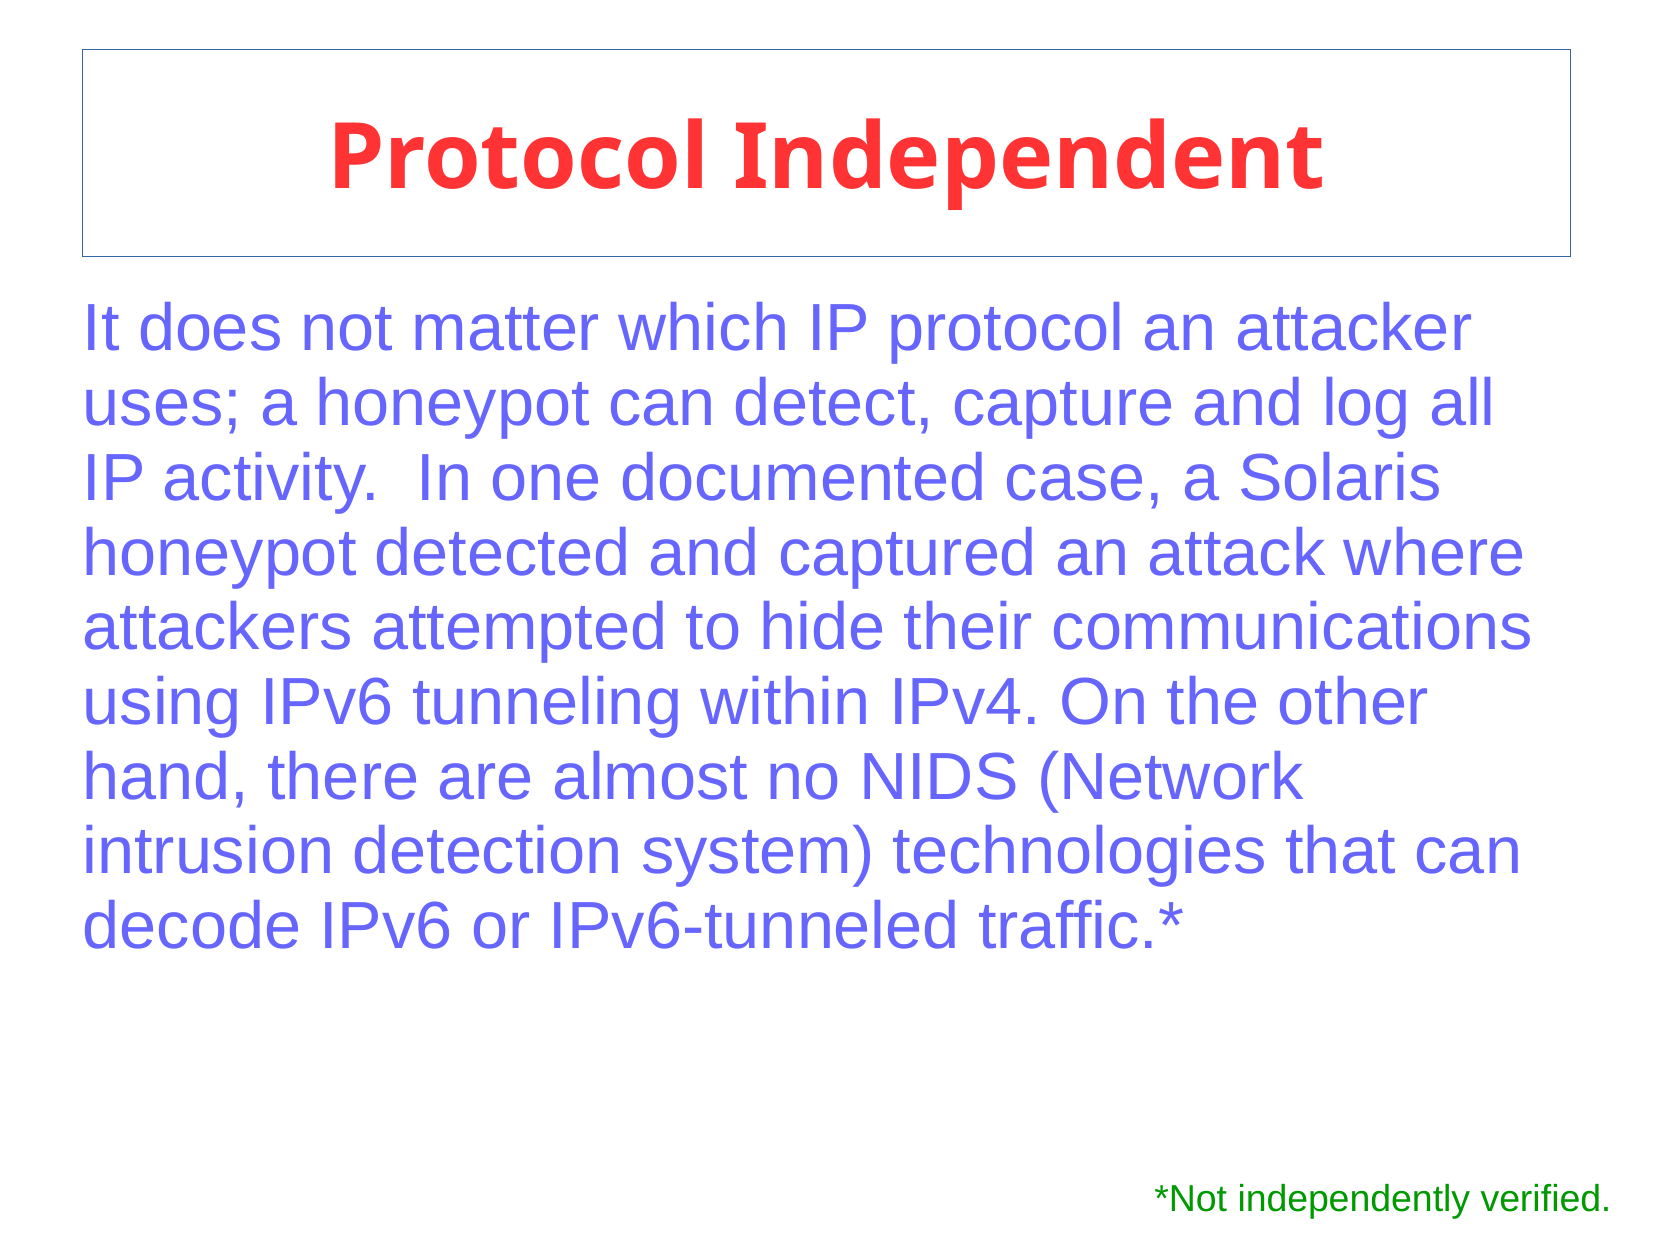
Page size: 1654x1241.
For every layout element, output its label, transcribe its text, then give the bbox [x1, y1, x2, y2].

title Protocol Independent [82, 49, 1571, 257]
list It does not matter which IP protocol an attacker uses; a honeypot can detect, capture and log all IP activity. In one documented case, a Solaris honeypot detected and captured an attack where attackers attempted to hide their communications using IPv6 tunneling within IPv4. On the other hand, there are almost no NIDS (Network intrusion detection system) technologies that can decode IPv6 or IPv6-tunneled traffic.* [82, 290, 1571, 1010]
text_box *Not independently verified. [1139, 1170, 1635, 1227]
